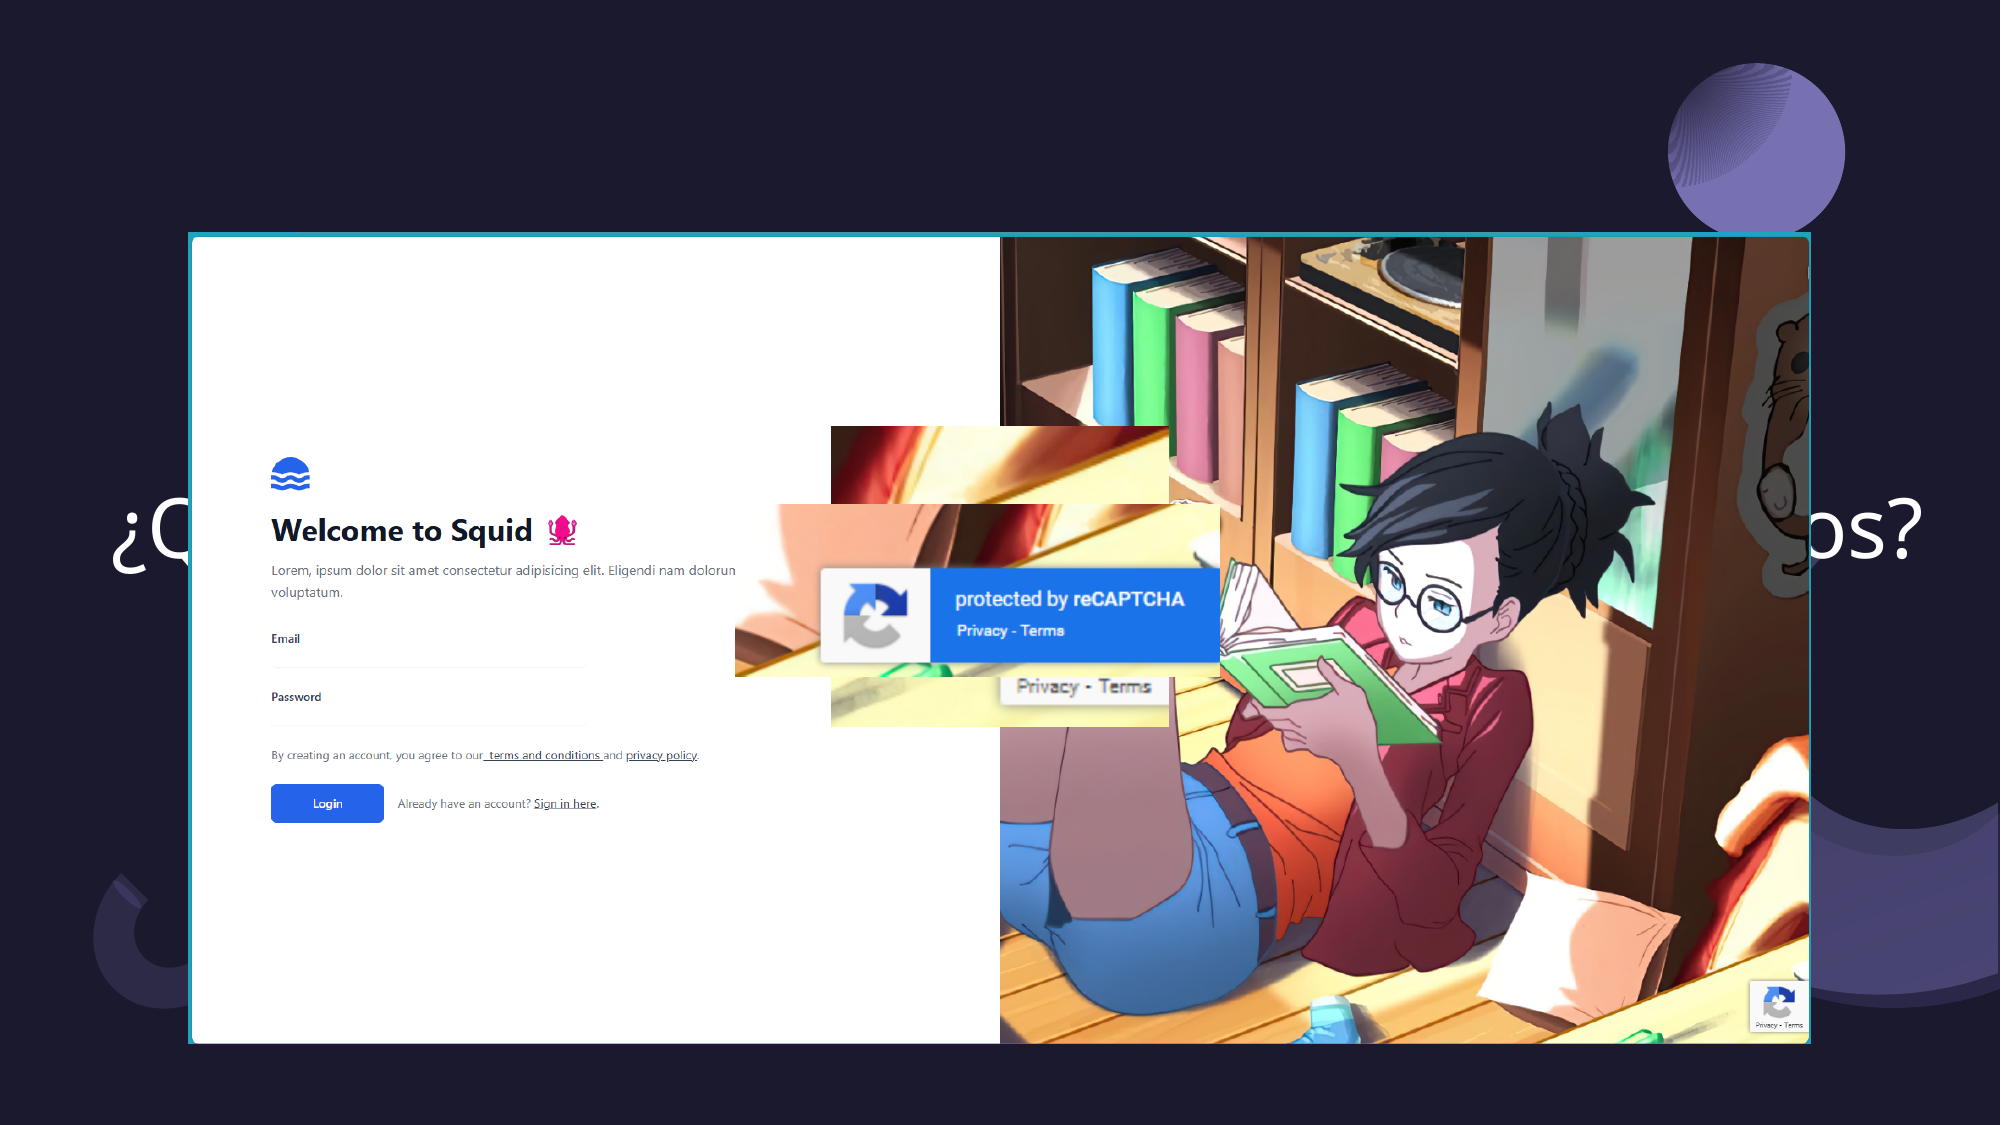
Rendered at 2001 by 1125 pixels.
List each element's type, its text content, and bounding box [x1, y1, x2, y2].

title ¿Qué es reCAPTCHA y por qué lo necesitamos? [111, 441, 188, 577]
picture [188, 232, 1811, 1044]
title ¿Qué es reCAPTCHA y por qué lo necesitamos? [1811, 441, 1931, 577]
